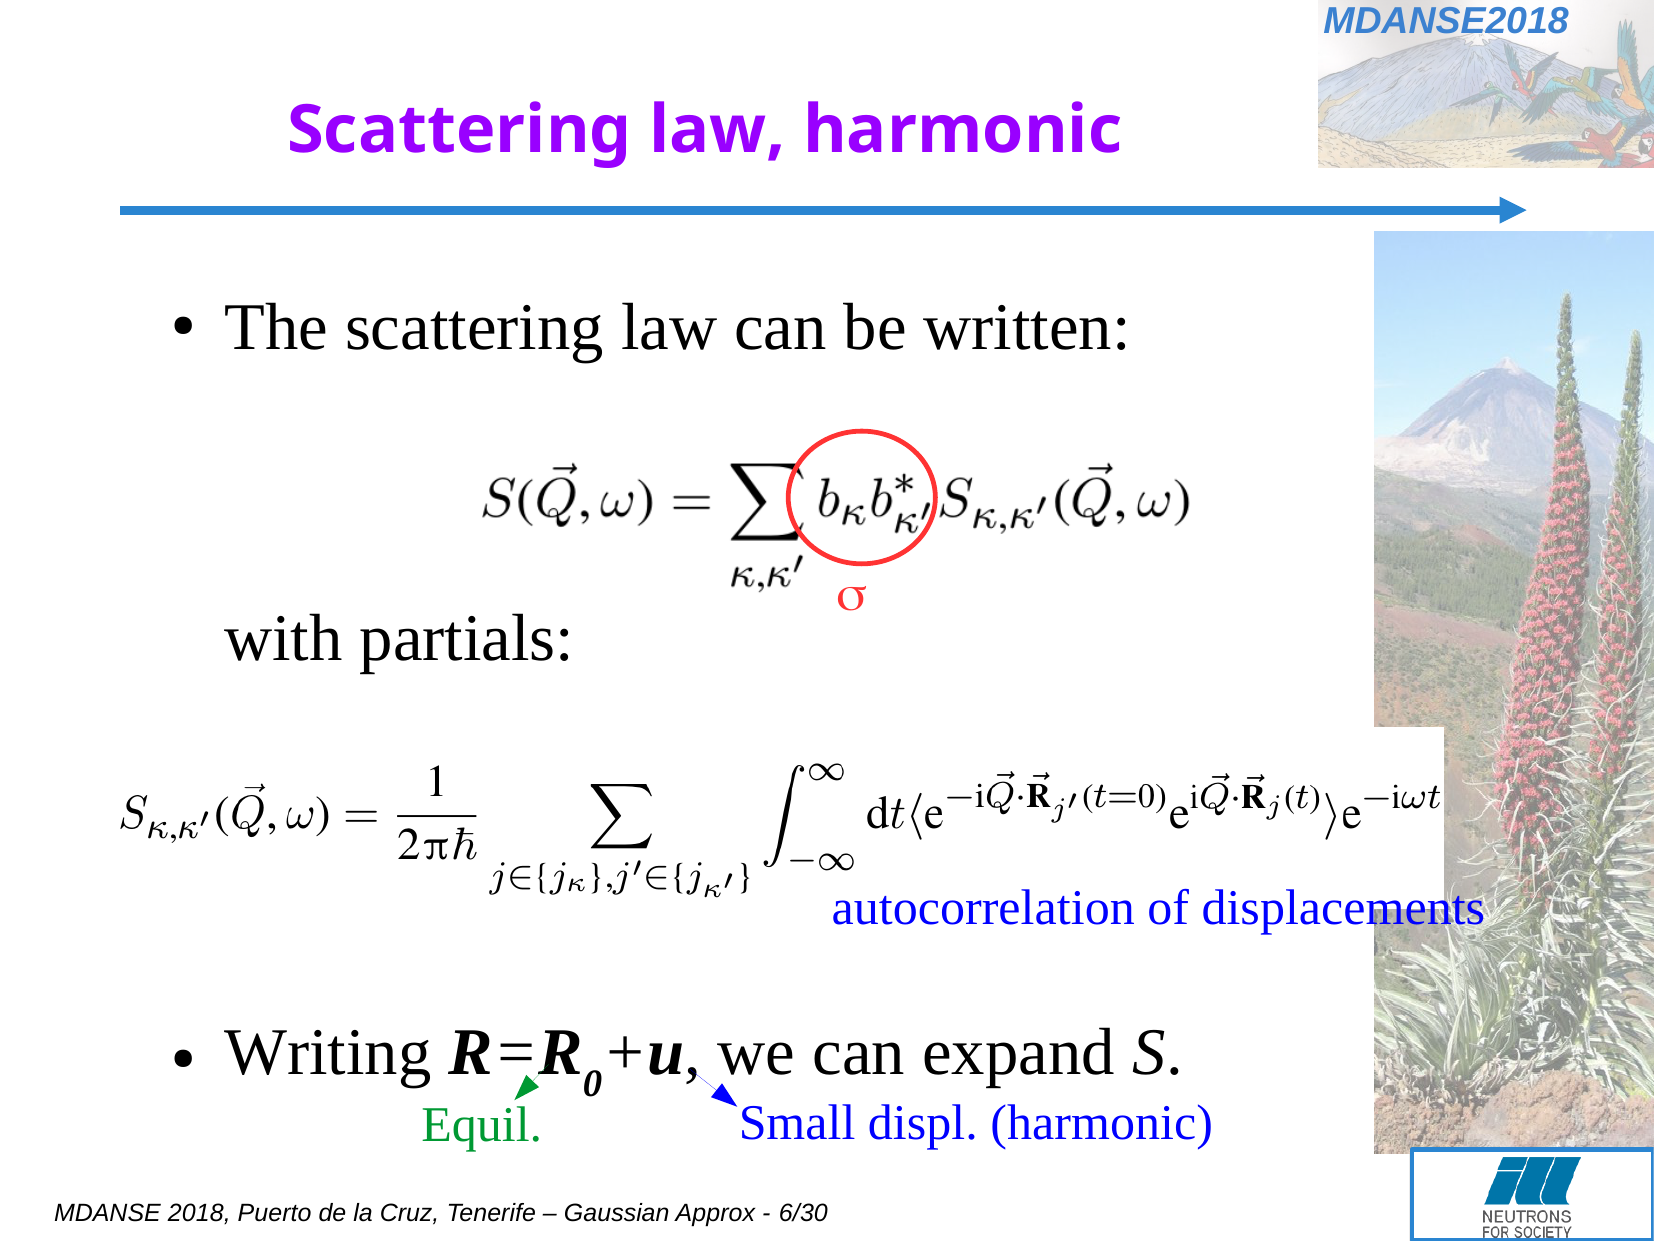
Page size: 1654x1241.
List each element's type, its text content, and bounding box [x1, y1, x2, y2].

title Scattering law, harmonic [82, 17, 1328, 236]
picture [1479, 1153, 1583, 1241]
text_box Equil. [421, 1096, 568, 1153]
text_box s [836, 575, 906, 642]
list The scattering law can be written: with partials: Writing R=R0+u, we can expand S. [82, 290, 1571, 1106]
text_box autocorrelation of displacements [831, 879, 1487, 936]
text_box Small displ. (harmonic) [738, 1095, 1340, 1156]
